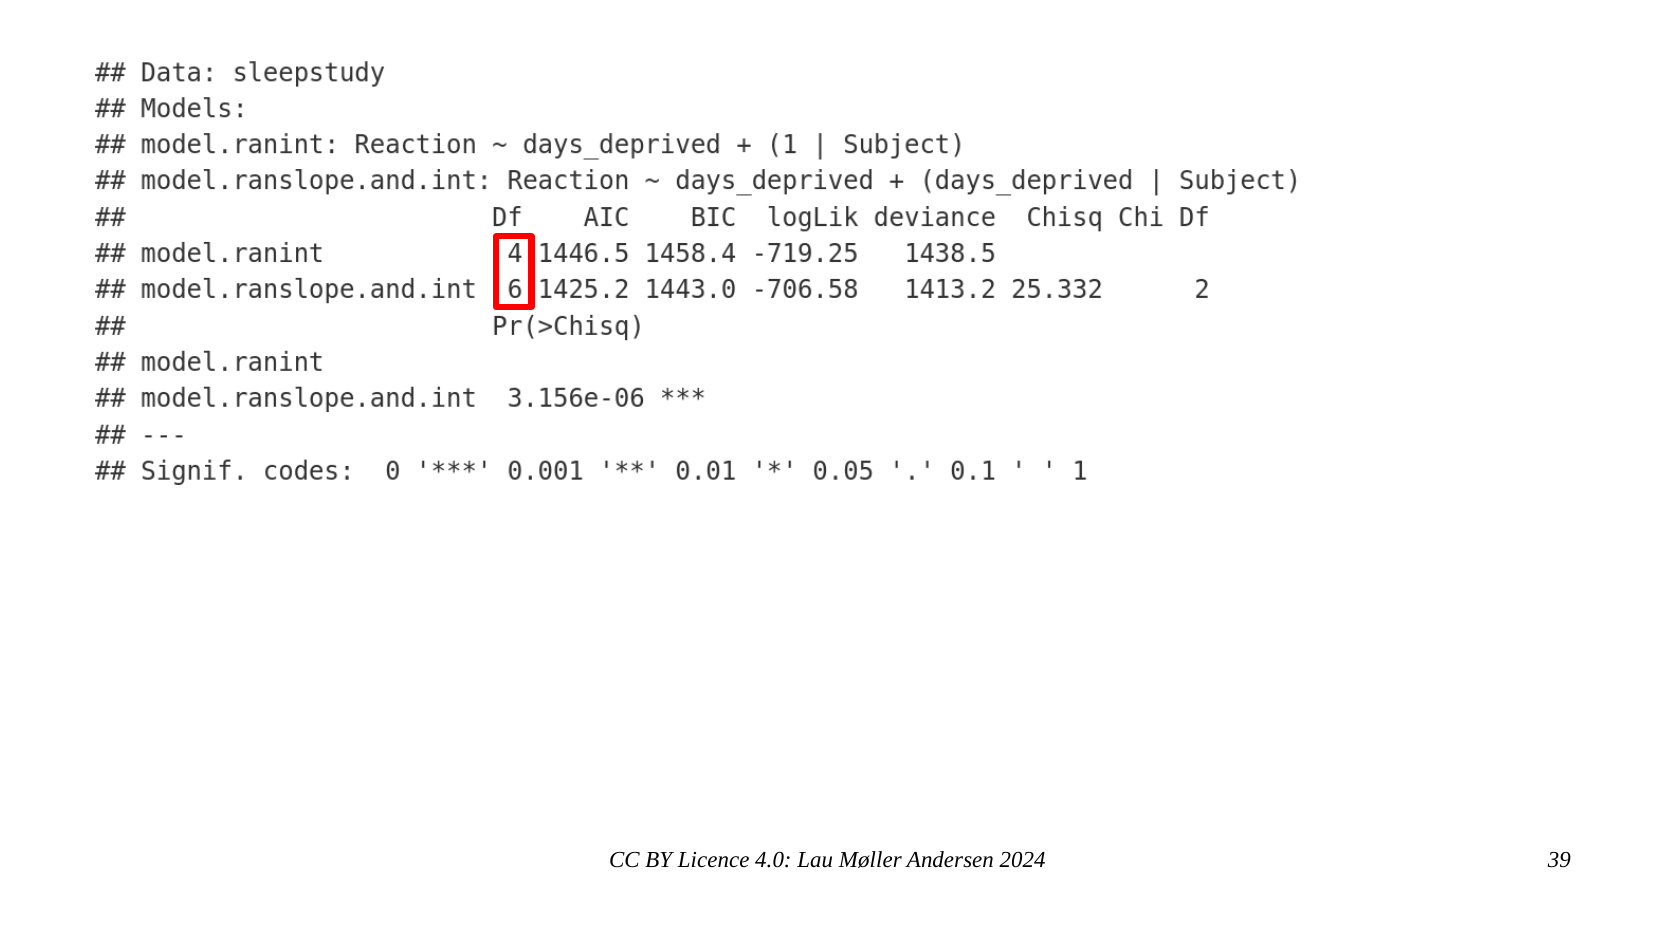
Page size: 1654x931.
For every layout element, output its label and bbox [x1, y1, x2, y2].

picture [94, 56, 1300, 485]
